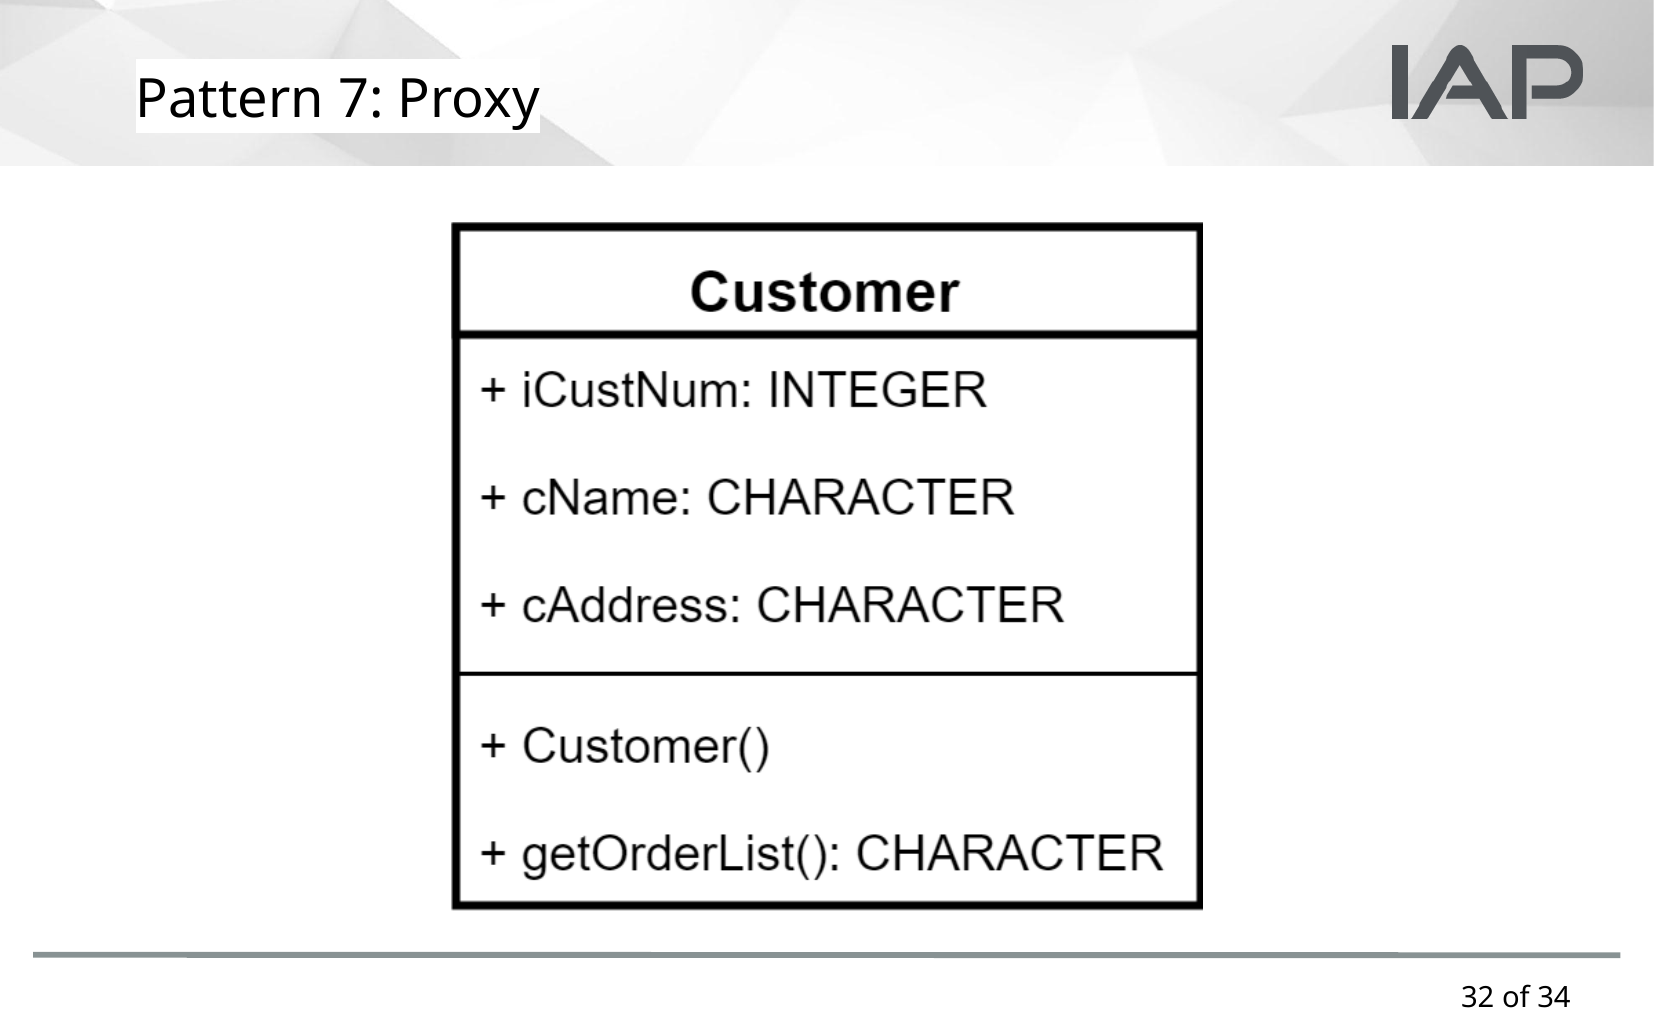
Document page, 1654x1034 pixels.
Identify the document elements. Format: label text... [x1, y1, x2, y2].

picture [450, 221, 1203, 916]
title Pattern 7: Proxy [135, 41, 1264, 152]
picture [0, 0, 1654, 166]
